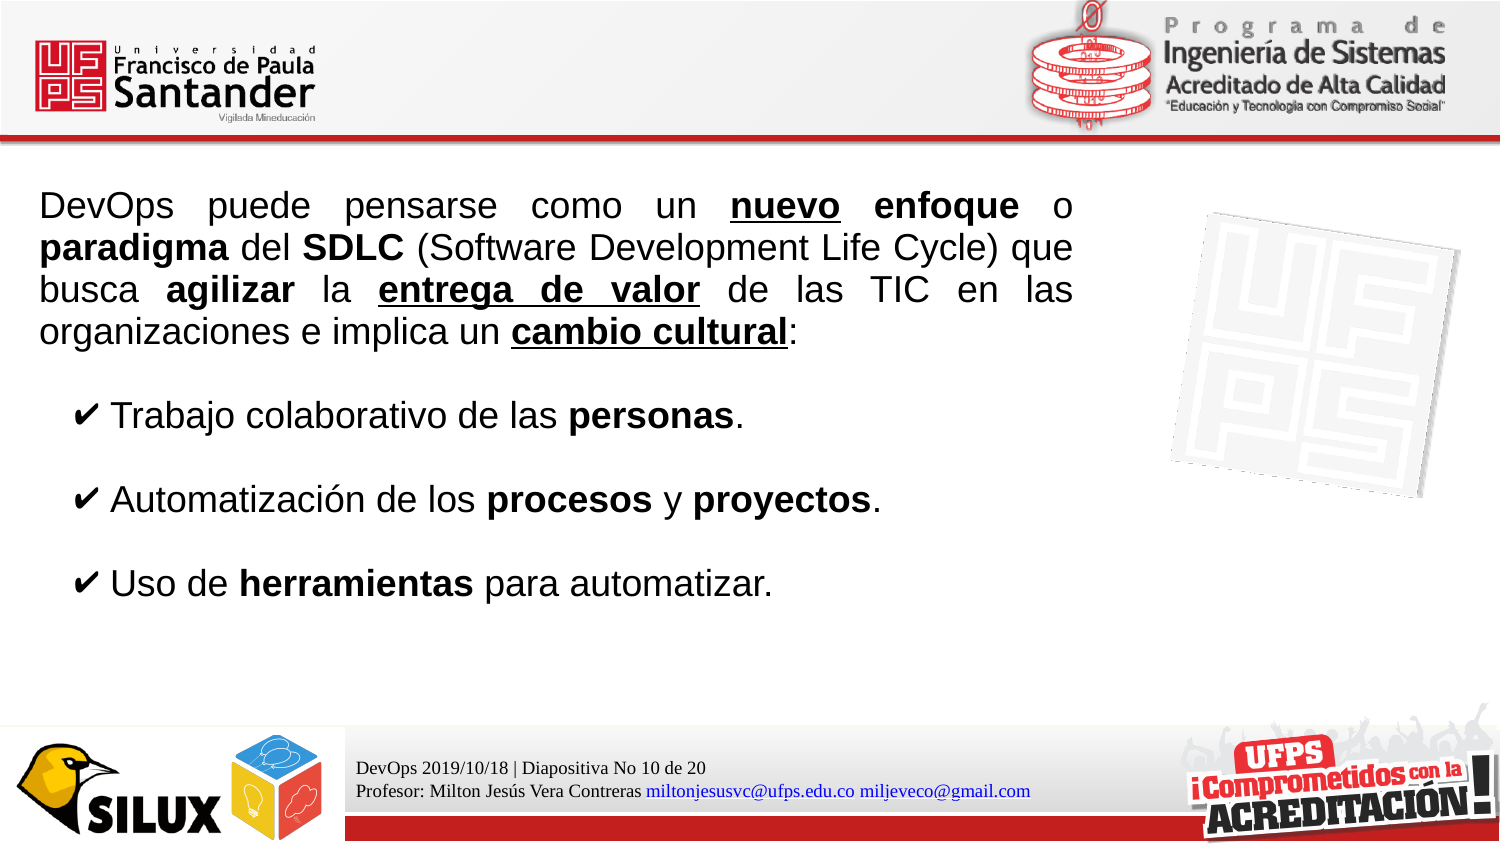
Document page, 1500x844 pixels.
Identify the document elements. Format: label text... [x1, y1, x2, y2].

picture [1180, 702, 1500, 844]
picture [1170, 214, 1453, 497]
picture [1023, 0, 1445, 135]
picture [20, 33, 324, 131]
picture [11, 734, 329, 842]
text_box DevOps puede pensarse como un nuevo enfoque o paradigma del SDLC (Software Development Life Cycle) que busca agilizar la entrega de valor de las TIC en las organizaciones e implica un cambio cultural: Trabajo colaborativo de las personas. Automatización de los procesos y proyectos. Uso de herramientas para automatizar. [24, 177, 1099, 612]
